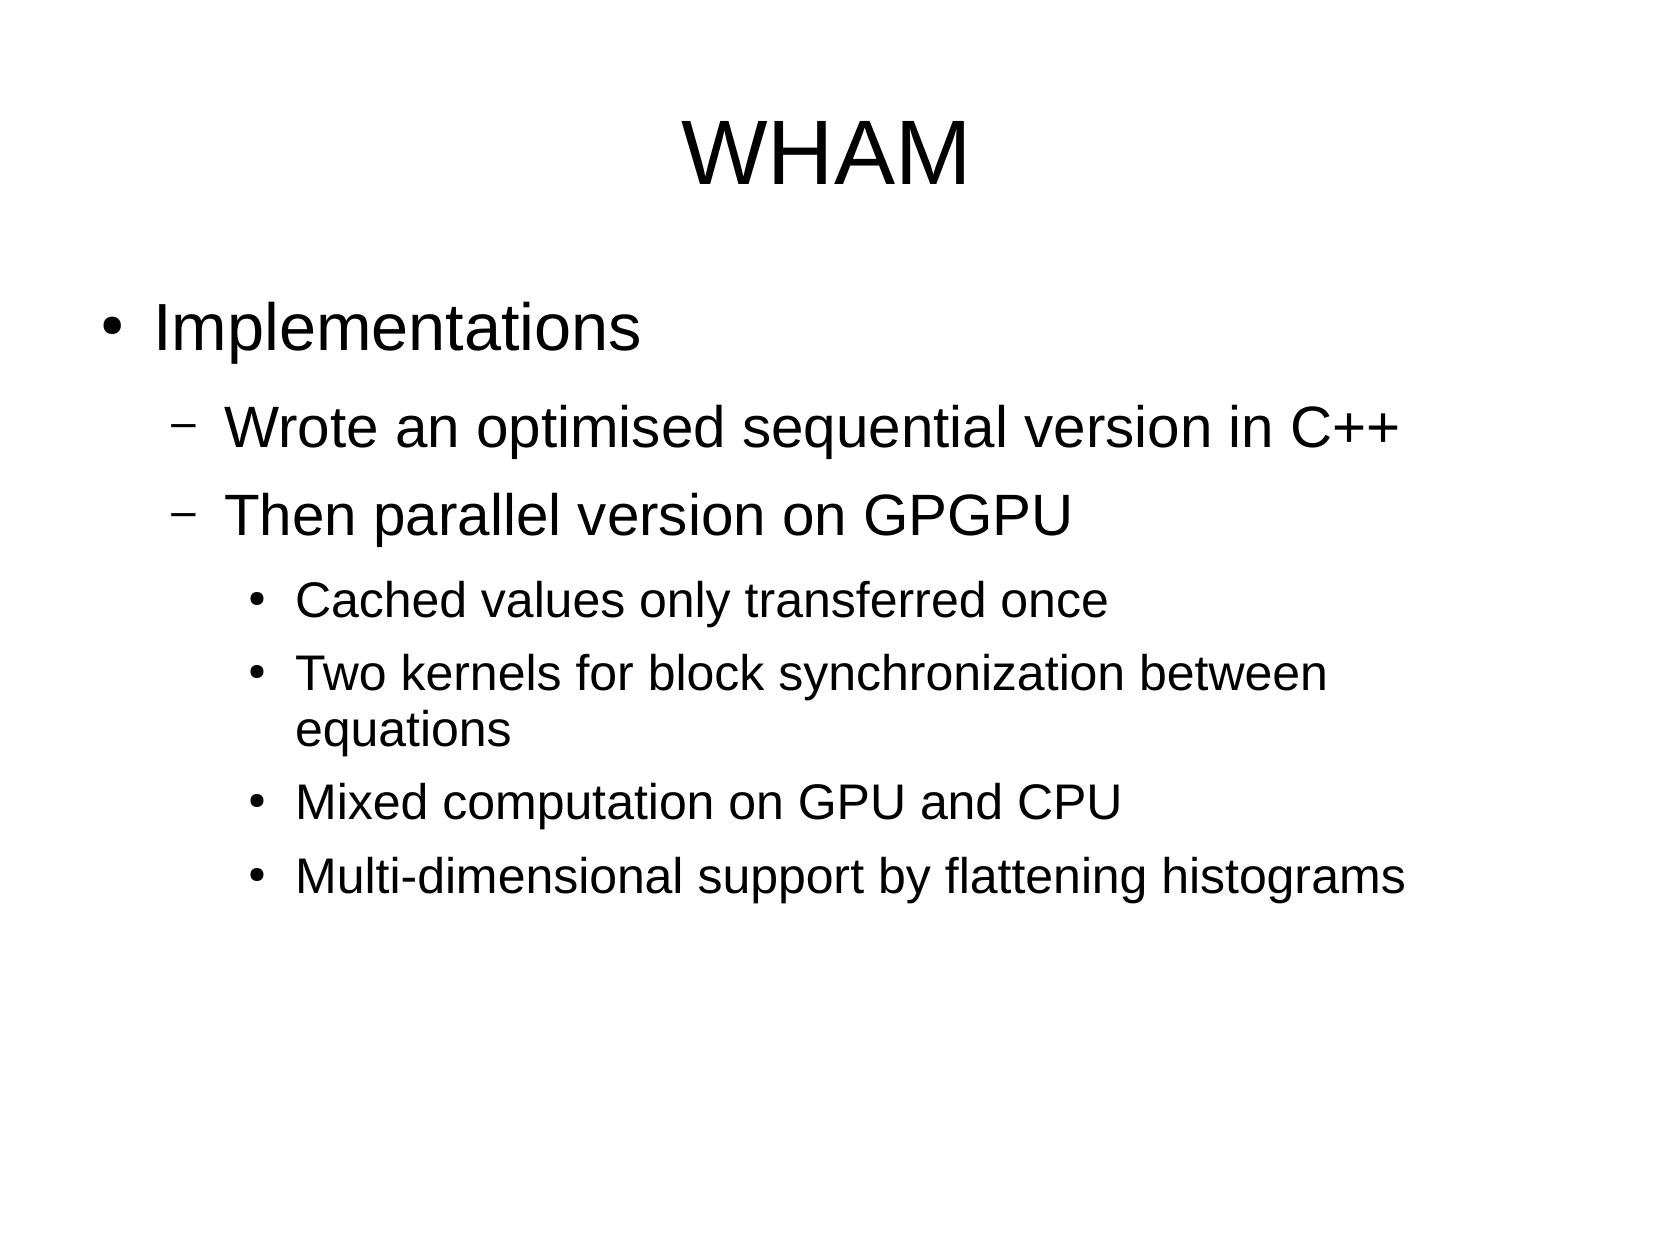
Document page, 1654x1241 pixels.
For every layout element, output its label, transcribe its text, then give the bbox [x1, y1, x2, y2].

title WHAM [82, 49, 1571, 257]
list Implementations Wrote an optimised sequential version in C++ Then parallel version on GPGPU Cached values only transferred once Two kernels for block synchronization between equations Mixed computation on GPU and CPU Multi-dimensional support by flattening histograms [82, 290, 1538, 1241]
